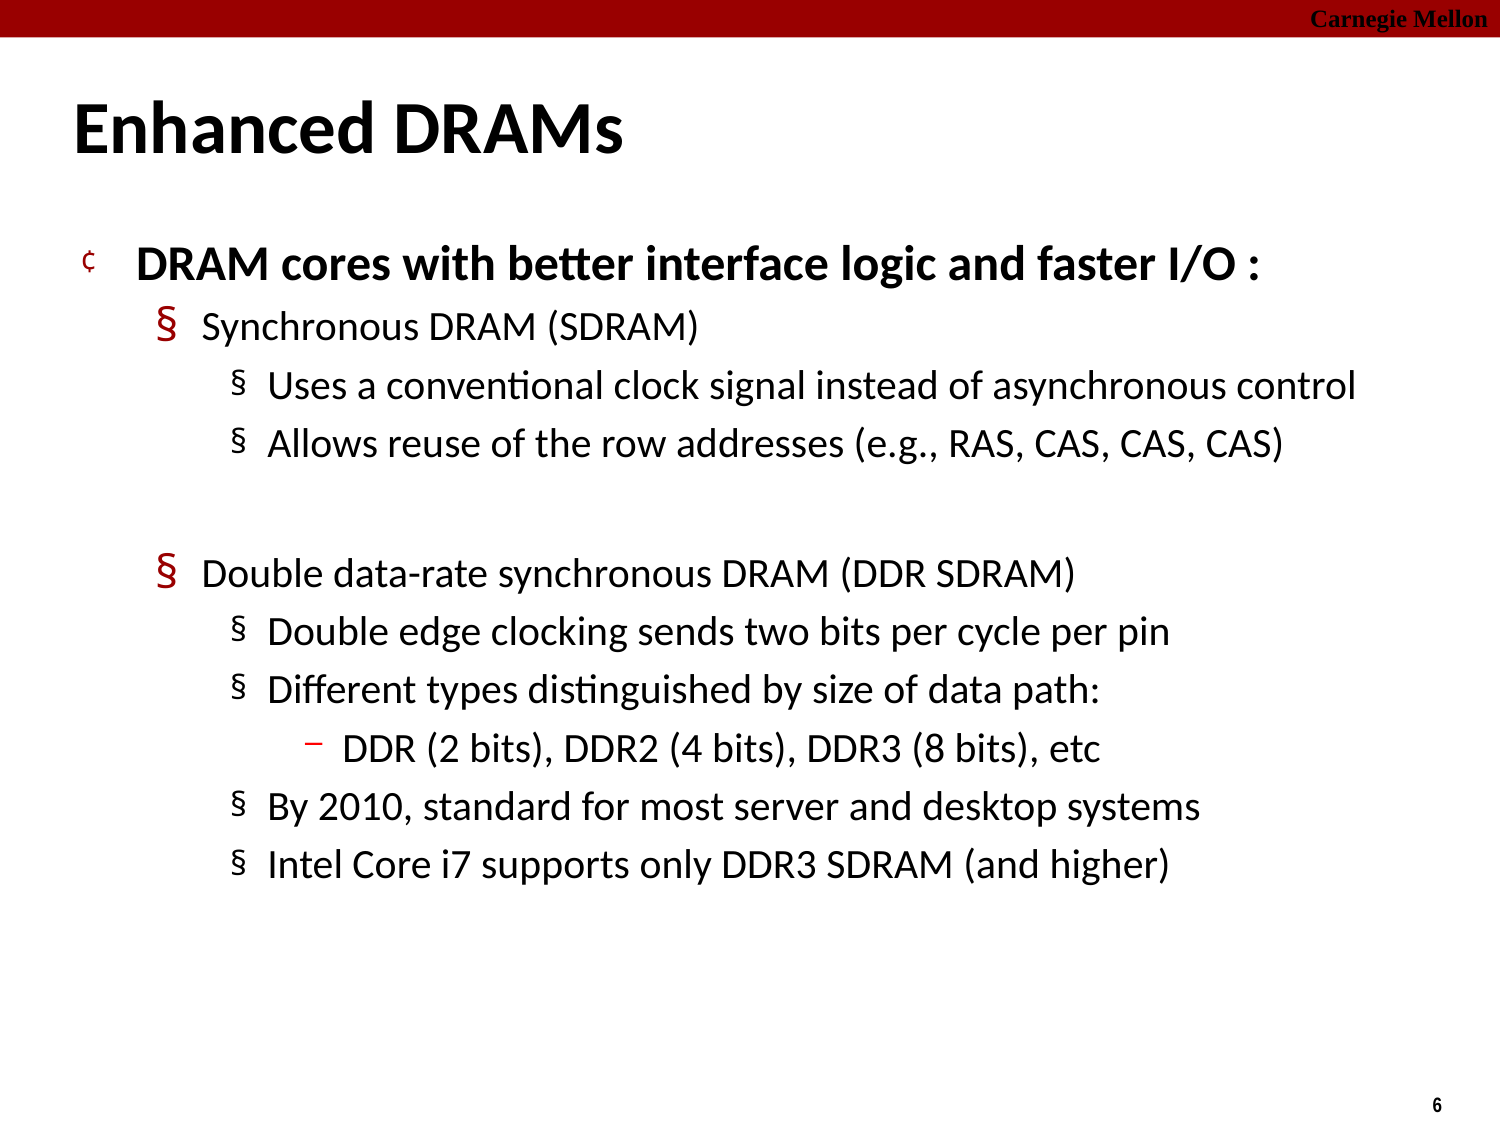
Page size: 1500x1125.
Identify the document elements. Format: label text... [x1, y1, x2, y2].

list DRAM cores with better interface logic and faster I/O : Synchronous DRAM (SDRAM) Uses a conventional clock signal instead of asynchronous control Allows reuse of the row addresses (e.g., RAS, CAS, CAS, CAS) Double data-rate synchronous DRAM (DDR SDRAM) Double edge clocking sends two bits per cycle per pin Different types distinguished by size of data path: DDR (2 bits), DDR2 (4 bits), DDR3 (8 bits), etc By 2010, standard for most server and desktop systems Intel Core i7 supports only DDR3 SDRAM (and higher) [65, 223, 1475, 1063]
title Enhanced DRAMs [58, 71, 1304, 197]
